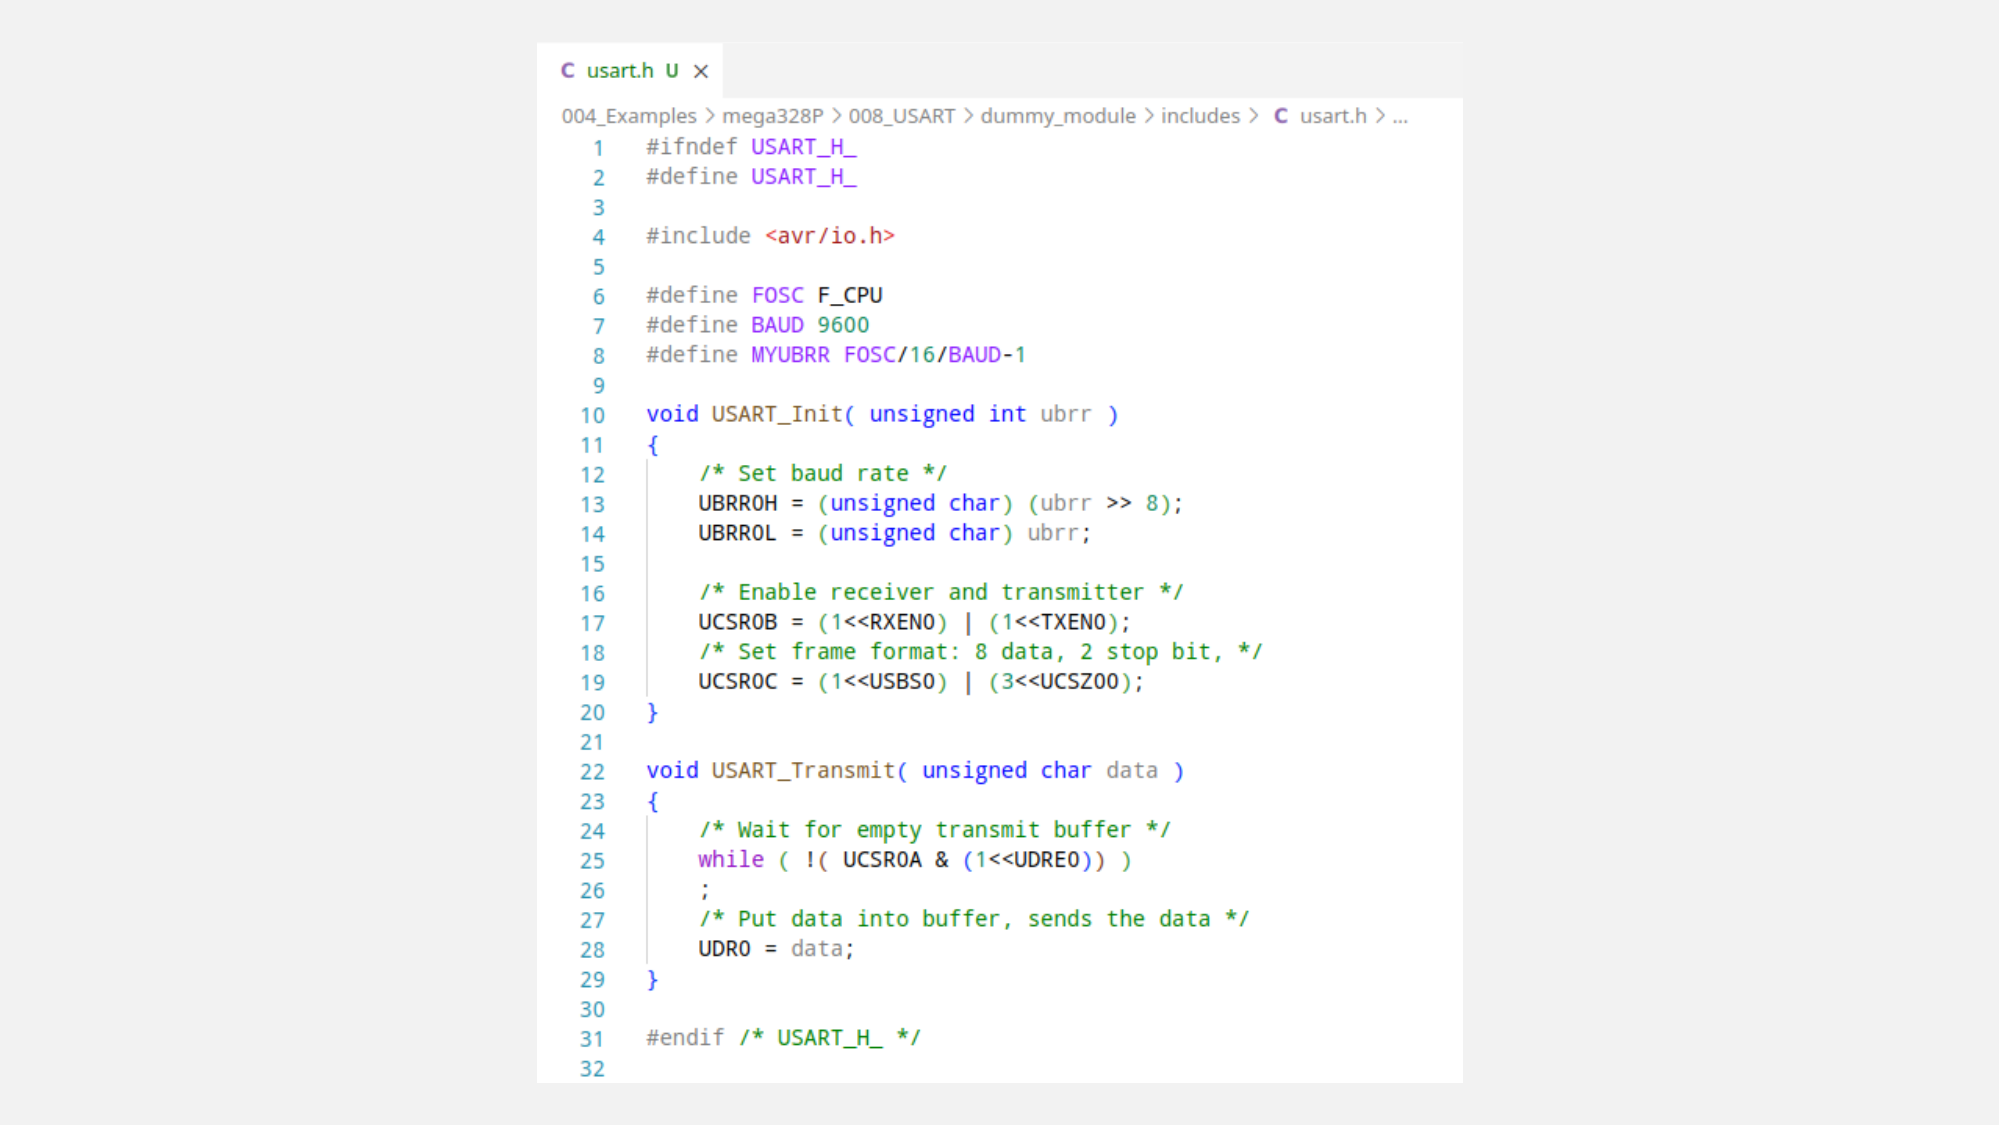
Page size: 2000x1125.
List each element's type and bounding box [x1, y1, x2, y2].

picture [537, 42, 1463, 1083]
